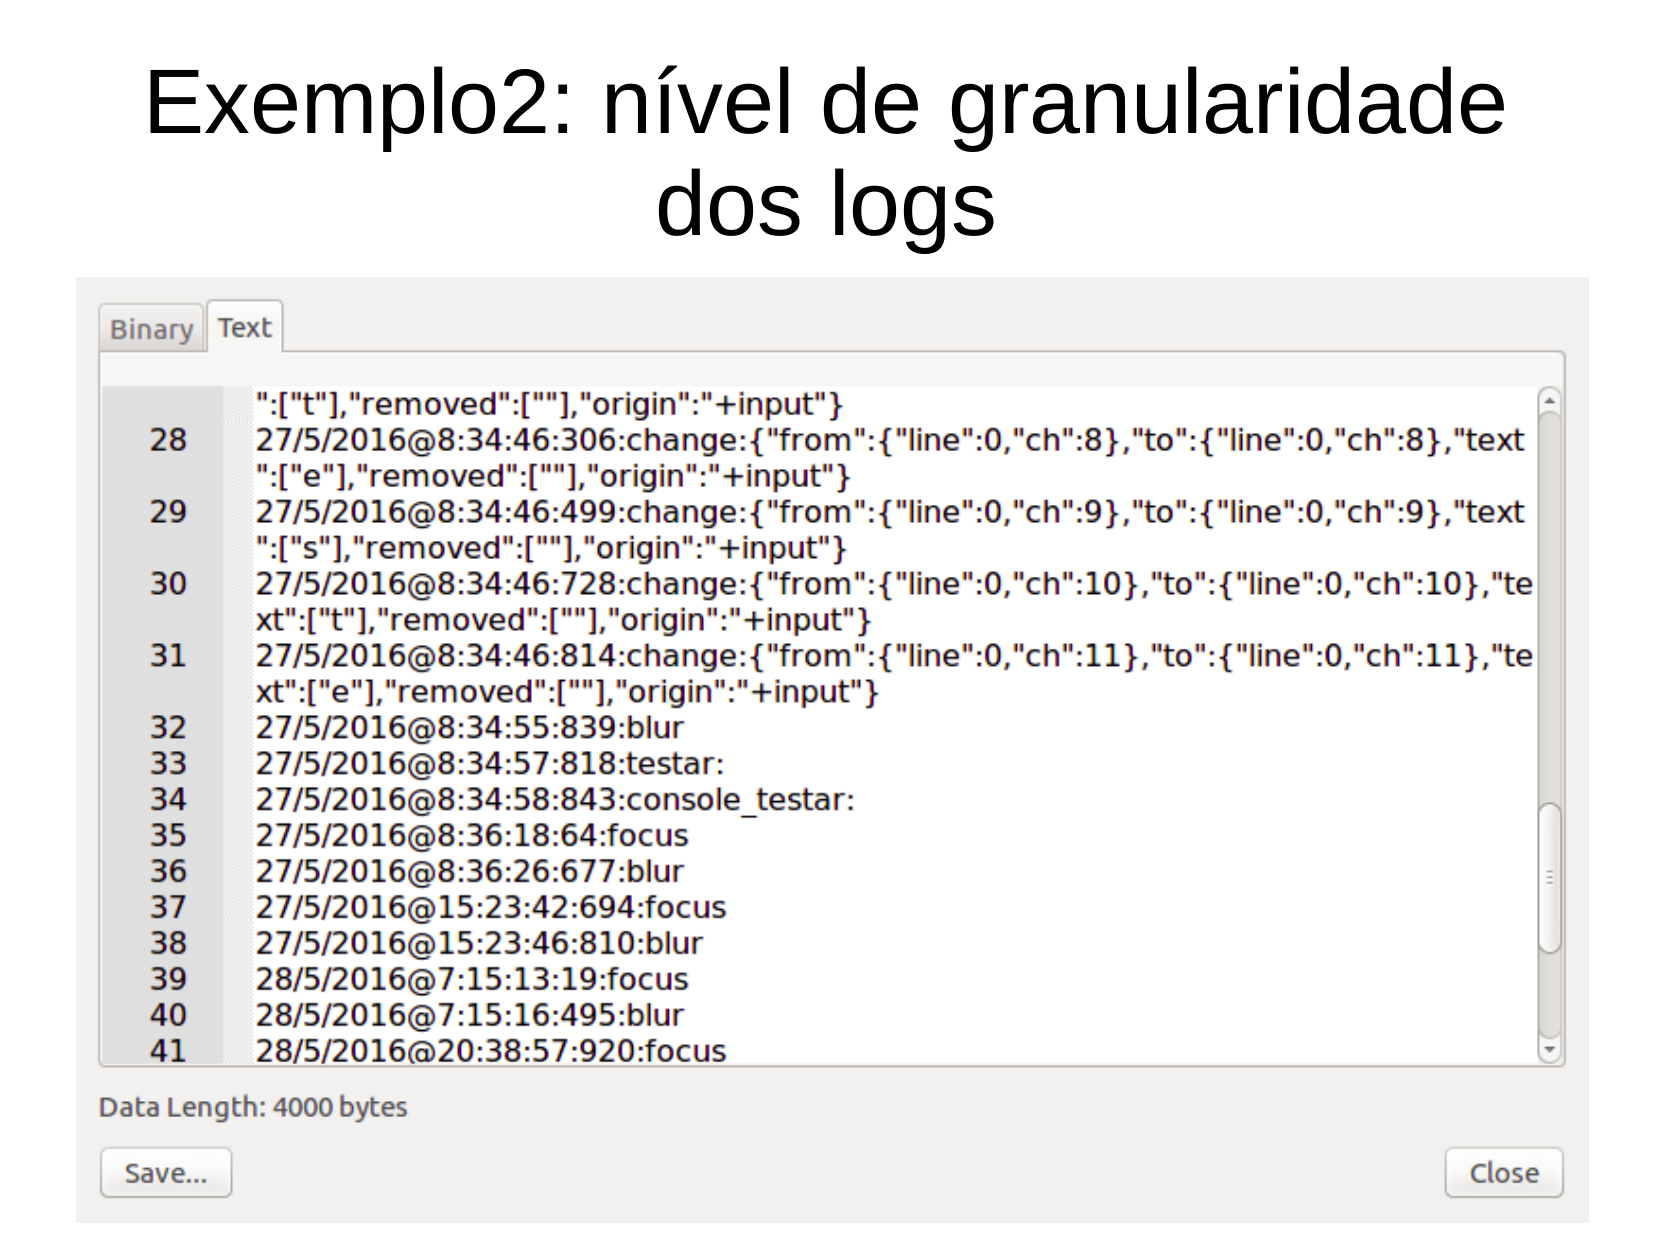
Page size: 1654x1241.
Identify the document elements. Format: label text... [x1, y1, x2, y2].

picture [76, 277, 1589, 1223]
title Exemplo2: nível de granularidade dos logs [82, 49, 1571, 257]
